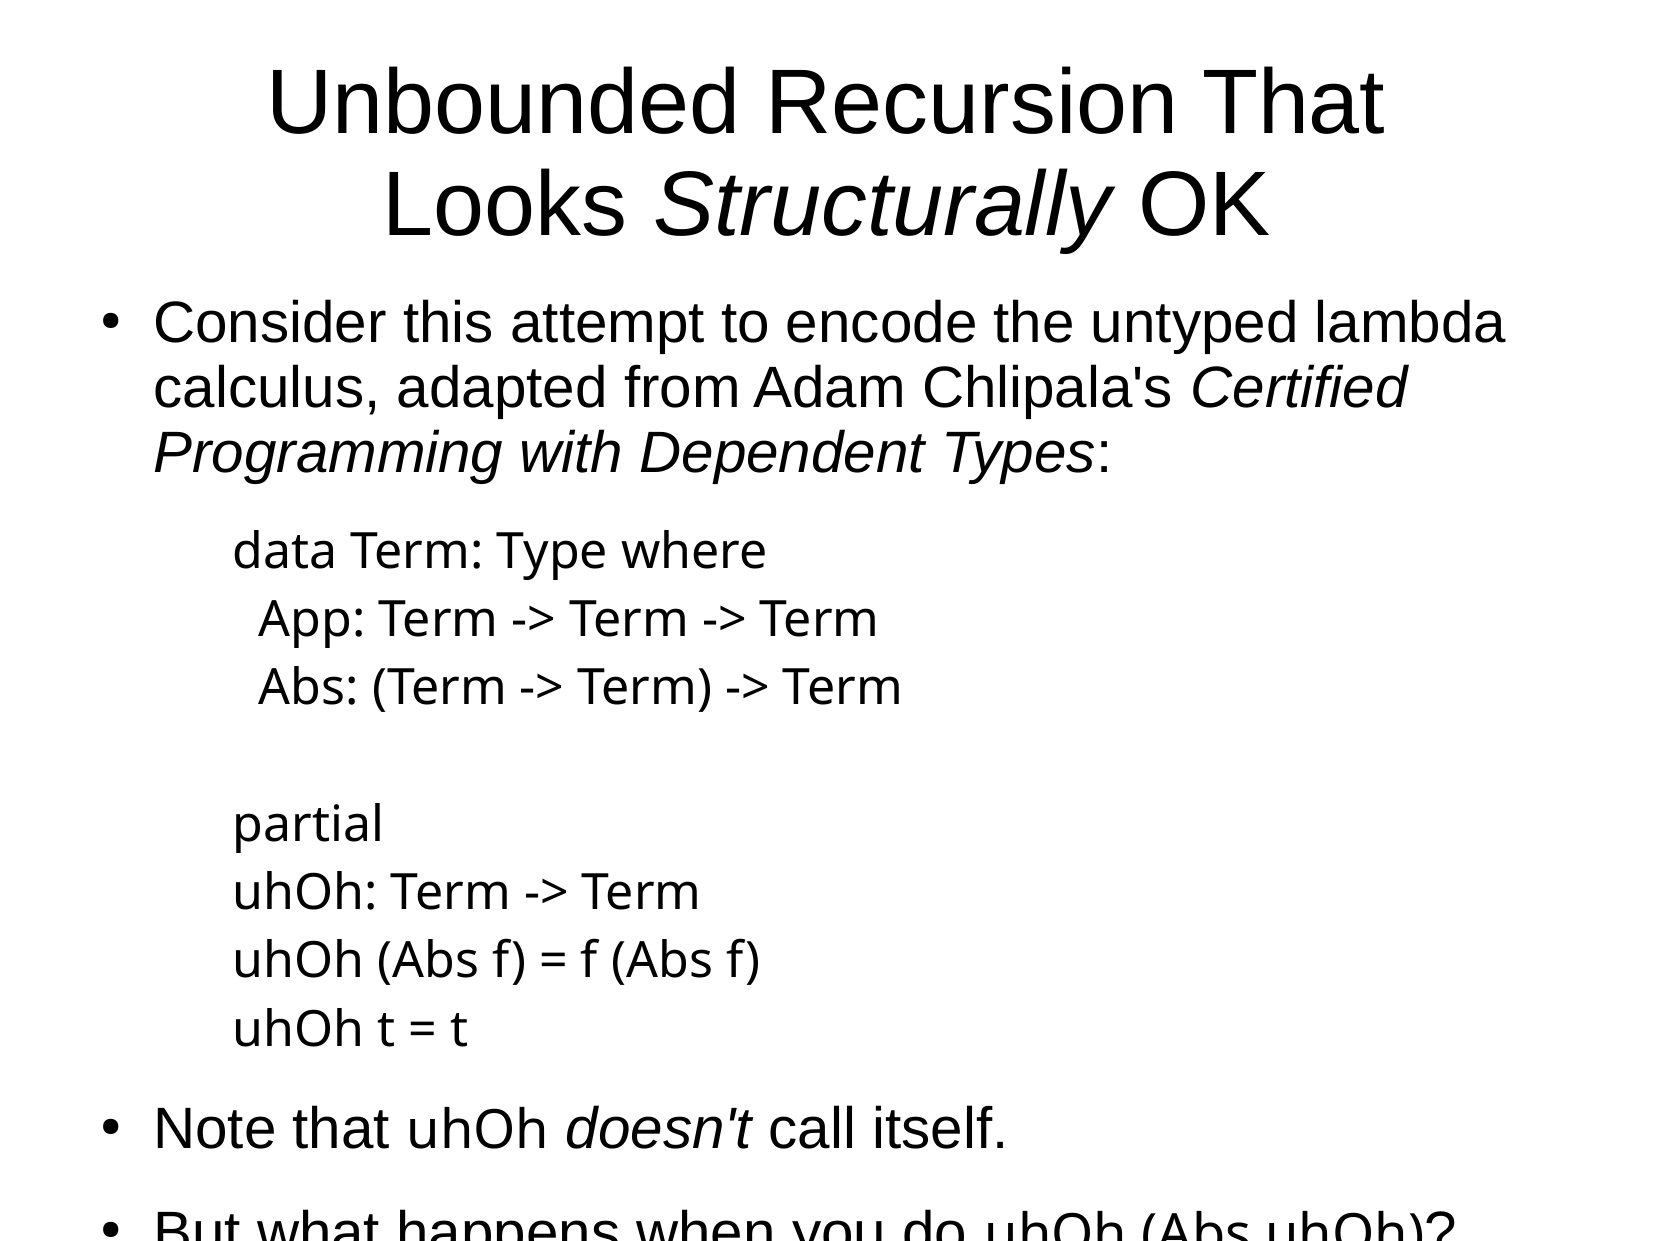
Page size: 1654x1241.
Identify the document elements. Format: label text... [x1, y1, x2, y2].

title Unbounded Recursion That Looks Structurally OK [82, 49, 1571, 257]
list Consider this attempt to encode the untyped lambda calculus, adapted from Adam Chlipala's Certified Programming with Dependent Types: data Term: Type where App: Term -> Term -> Term Abs: (Term -> Term) -> Term partial uhOh: Term -> Term uhOh (Abs f) = f (Abs f) uhOh t = t Note that uhOh doesn't call itself. But what happens when you do uhOh (Abs uhOh)? [82, 290, 1571, 1194]
